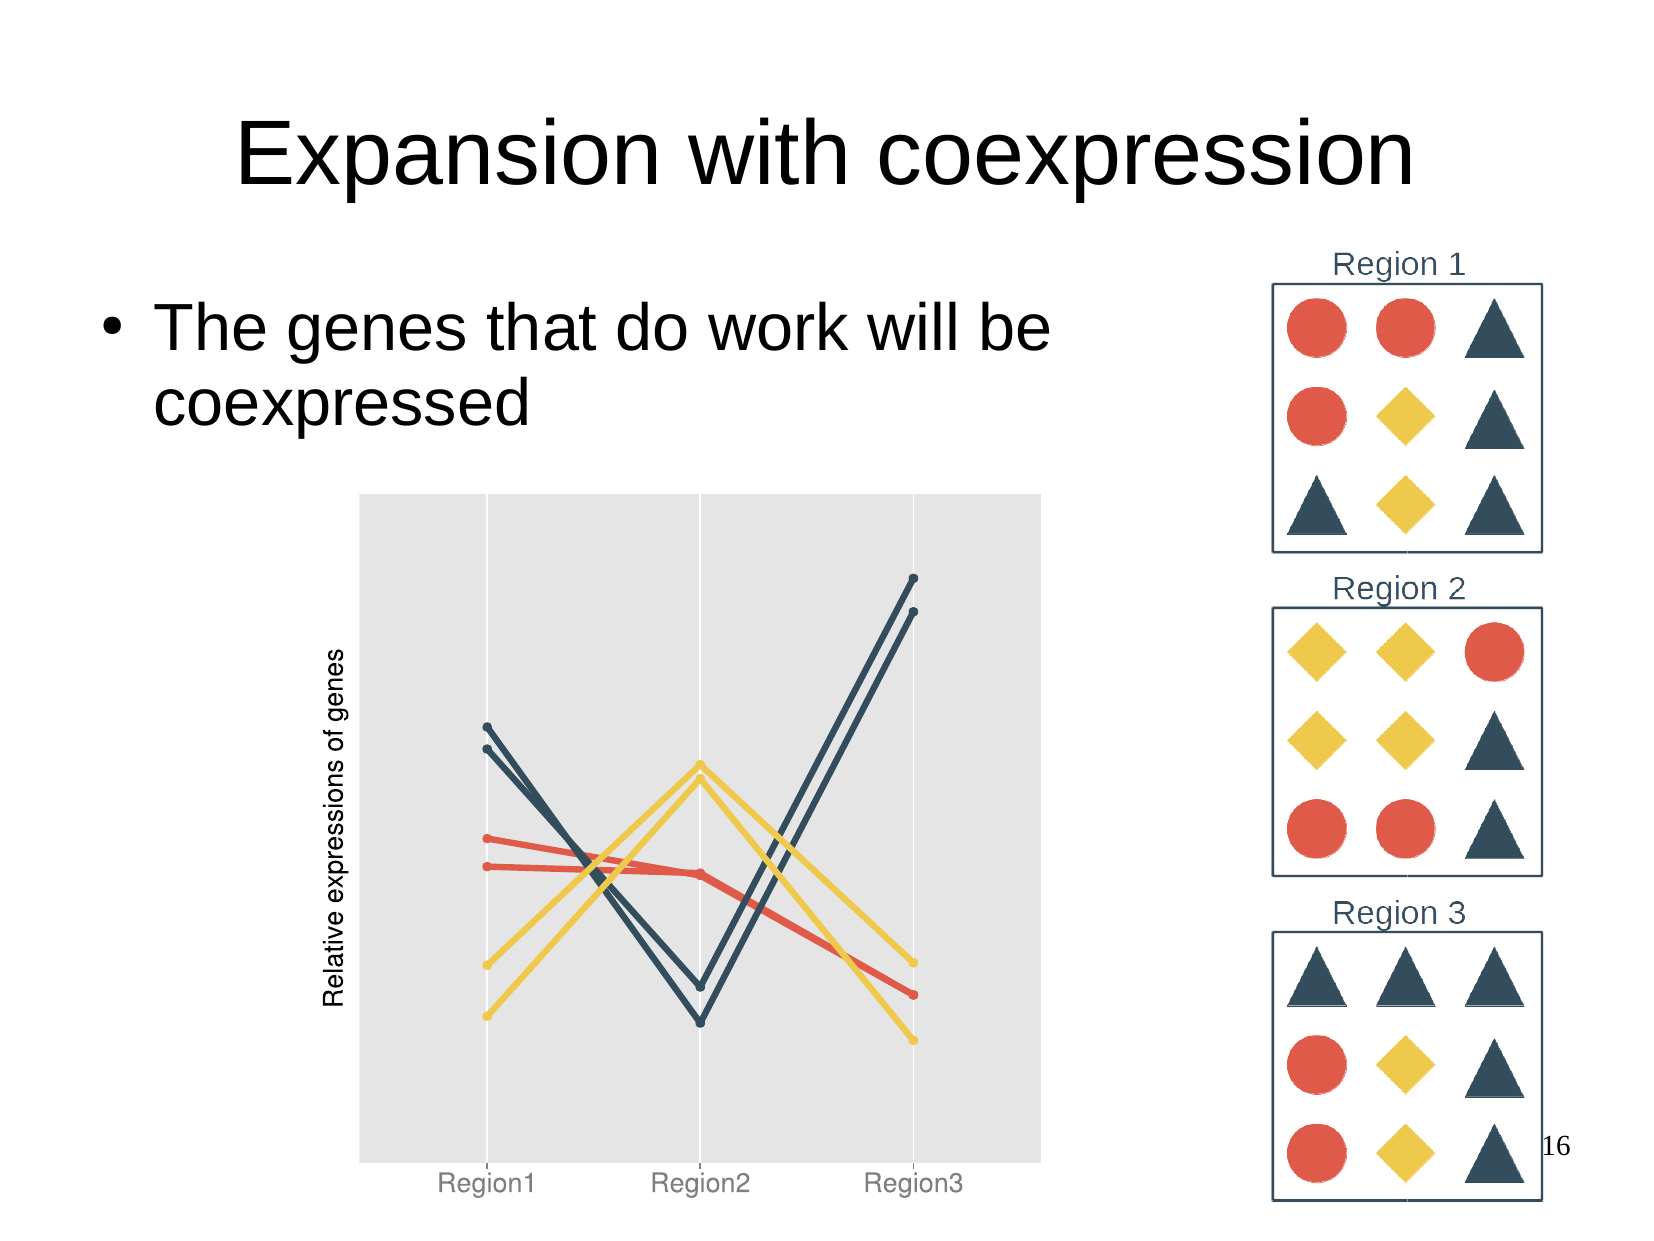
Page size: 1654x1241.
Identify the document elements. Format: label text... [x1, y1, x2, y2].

picture [307, 472, 1064, 1229]
title Expansion with coexpression [82, 49, 1571, 257]
picture [1257, 224, 1553, 1241]
list The genes that do work will be coexpressed [82, 290, 1257, 1010]
